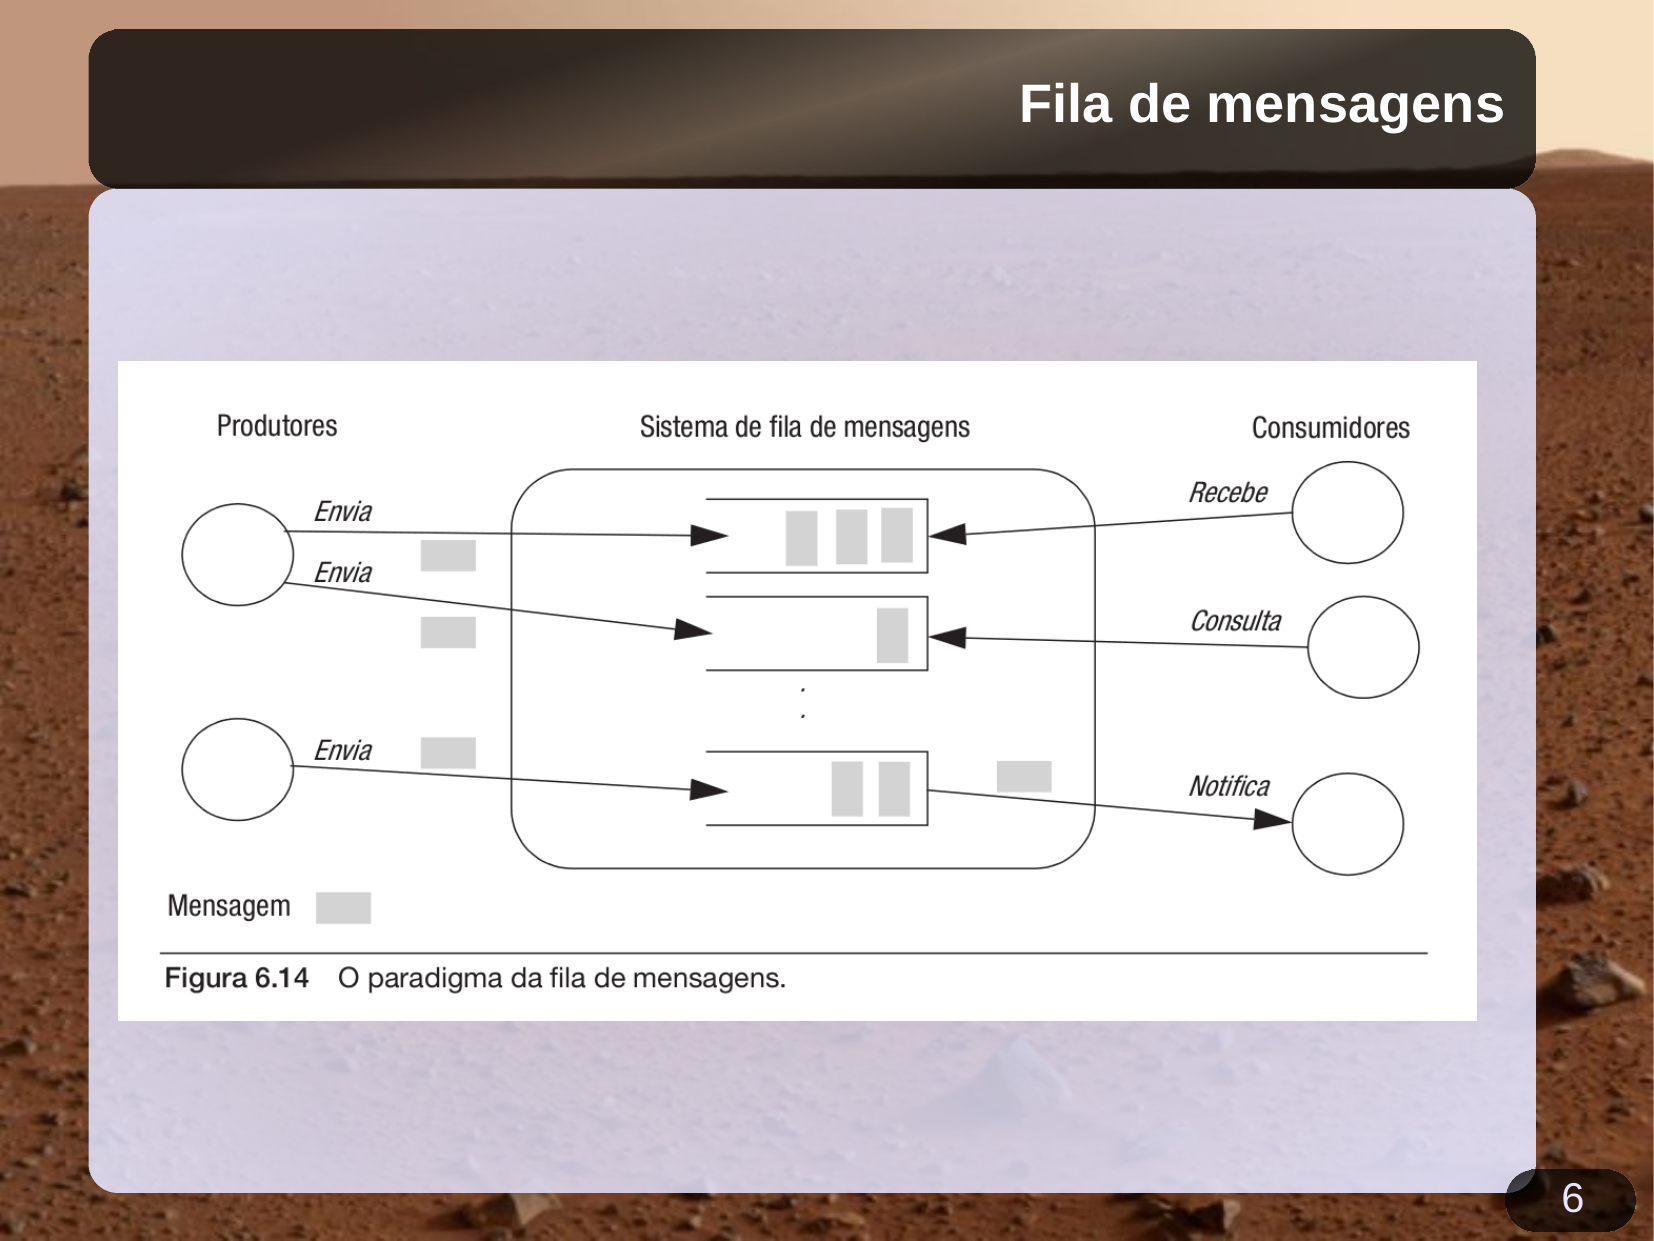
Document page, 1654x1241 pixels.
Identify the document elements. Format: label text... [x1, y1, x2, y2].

picture [0, 0, 1654, 1241]
title Fila de mensagens [118, 59, 1506, 148]
